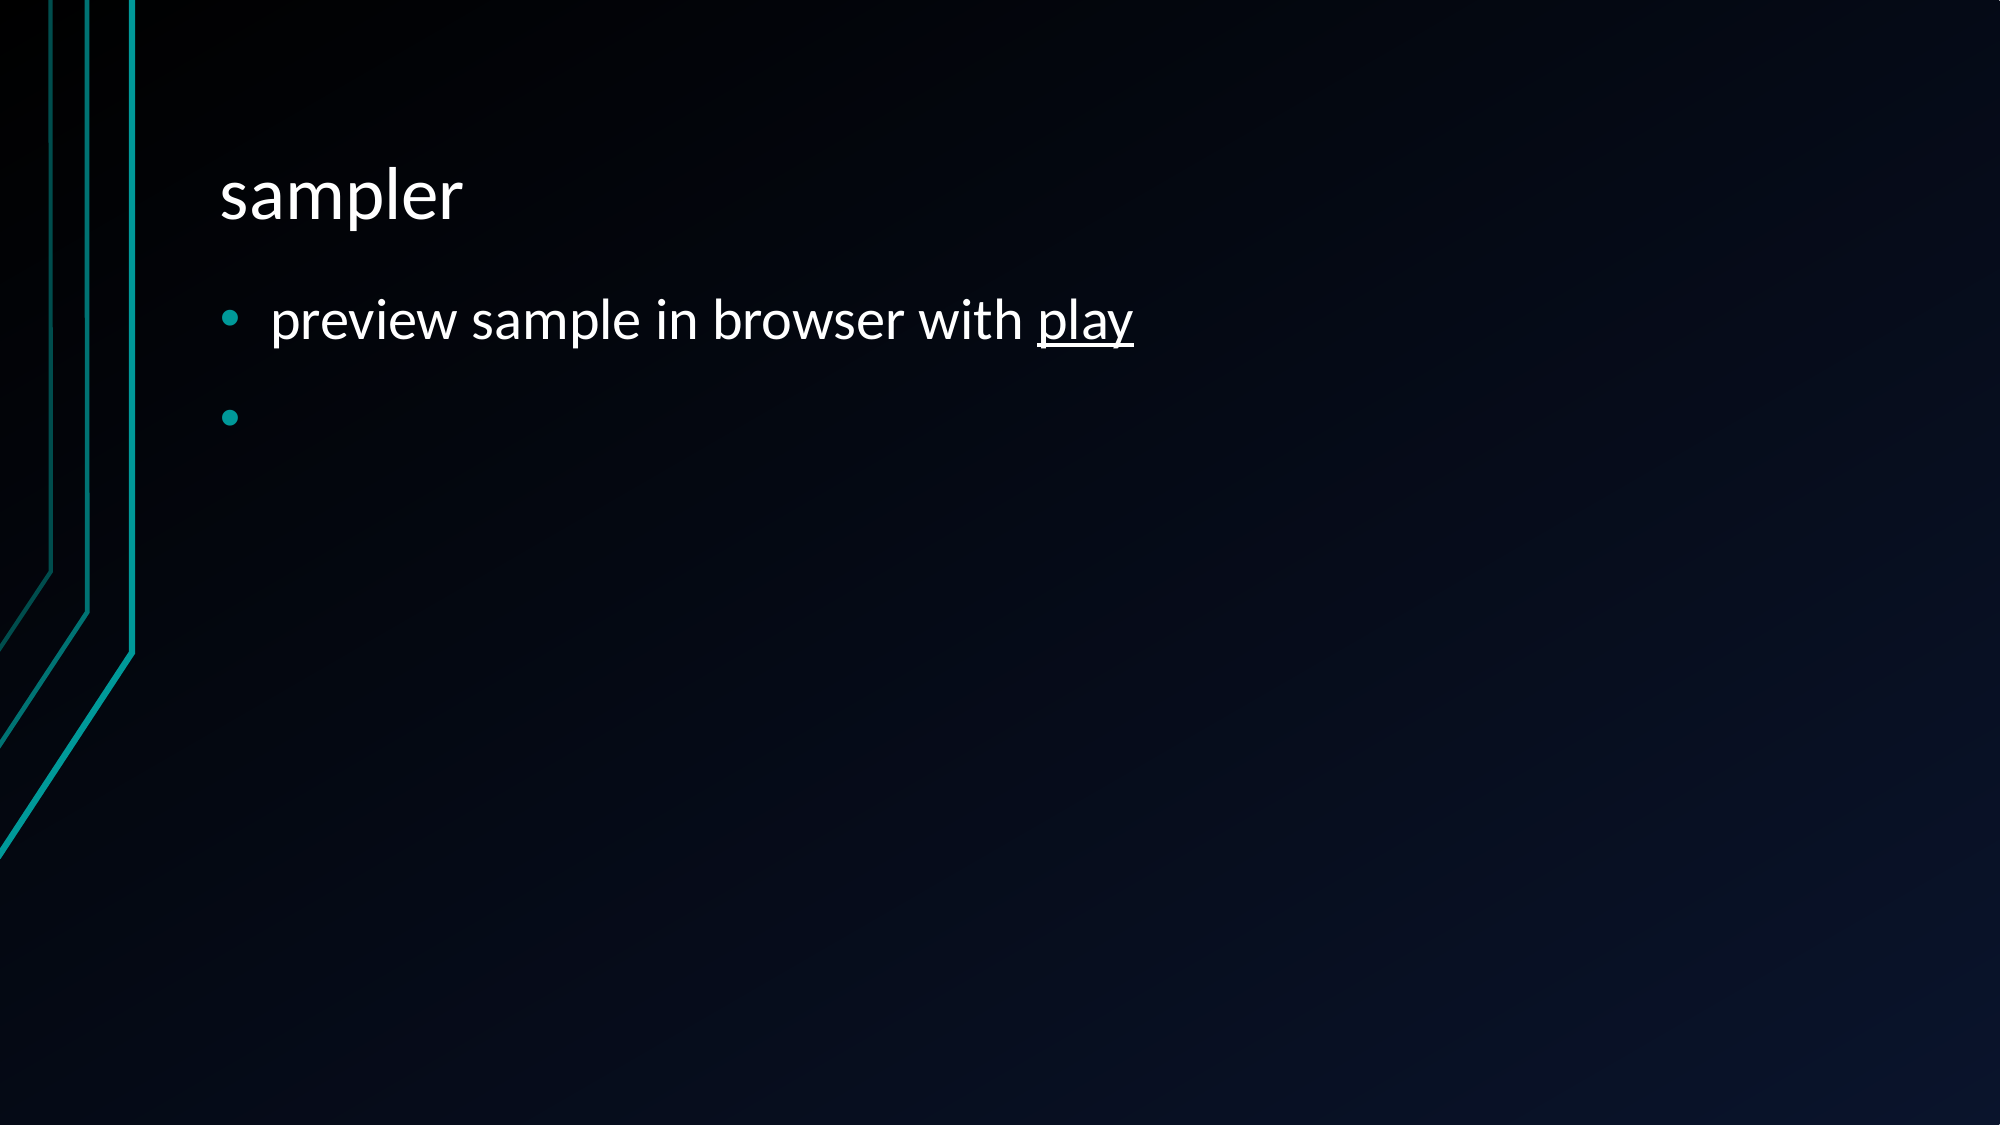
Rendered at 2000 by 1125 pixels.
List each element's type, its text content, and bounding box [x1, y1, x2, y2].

title sampler [199, 45, 1900, 246]
list preview sample in browser with play [199, 279, 1900, 1012]
